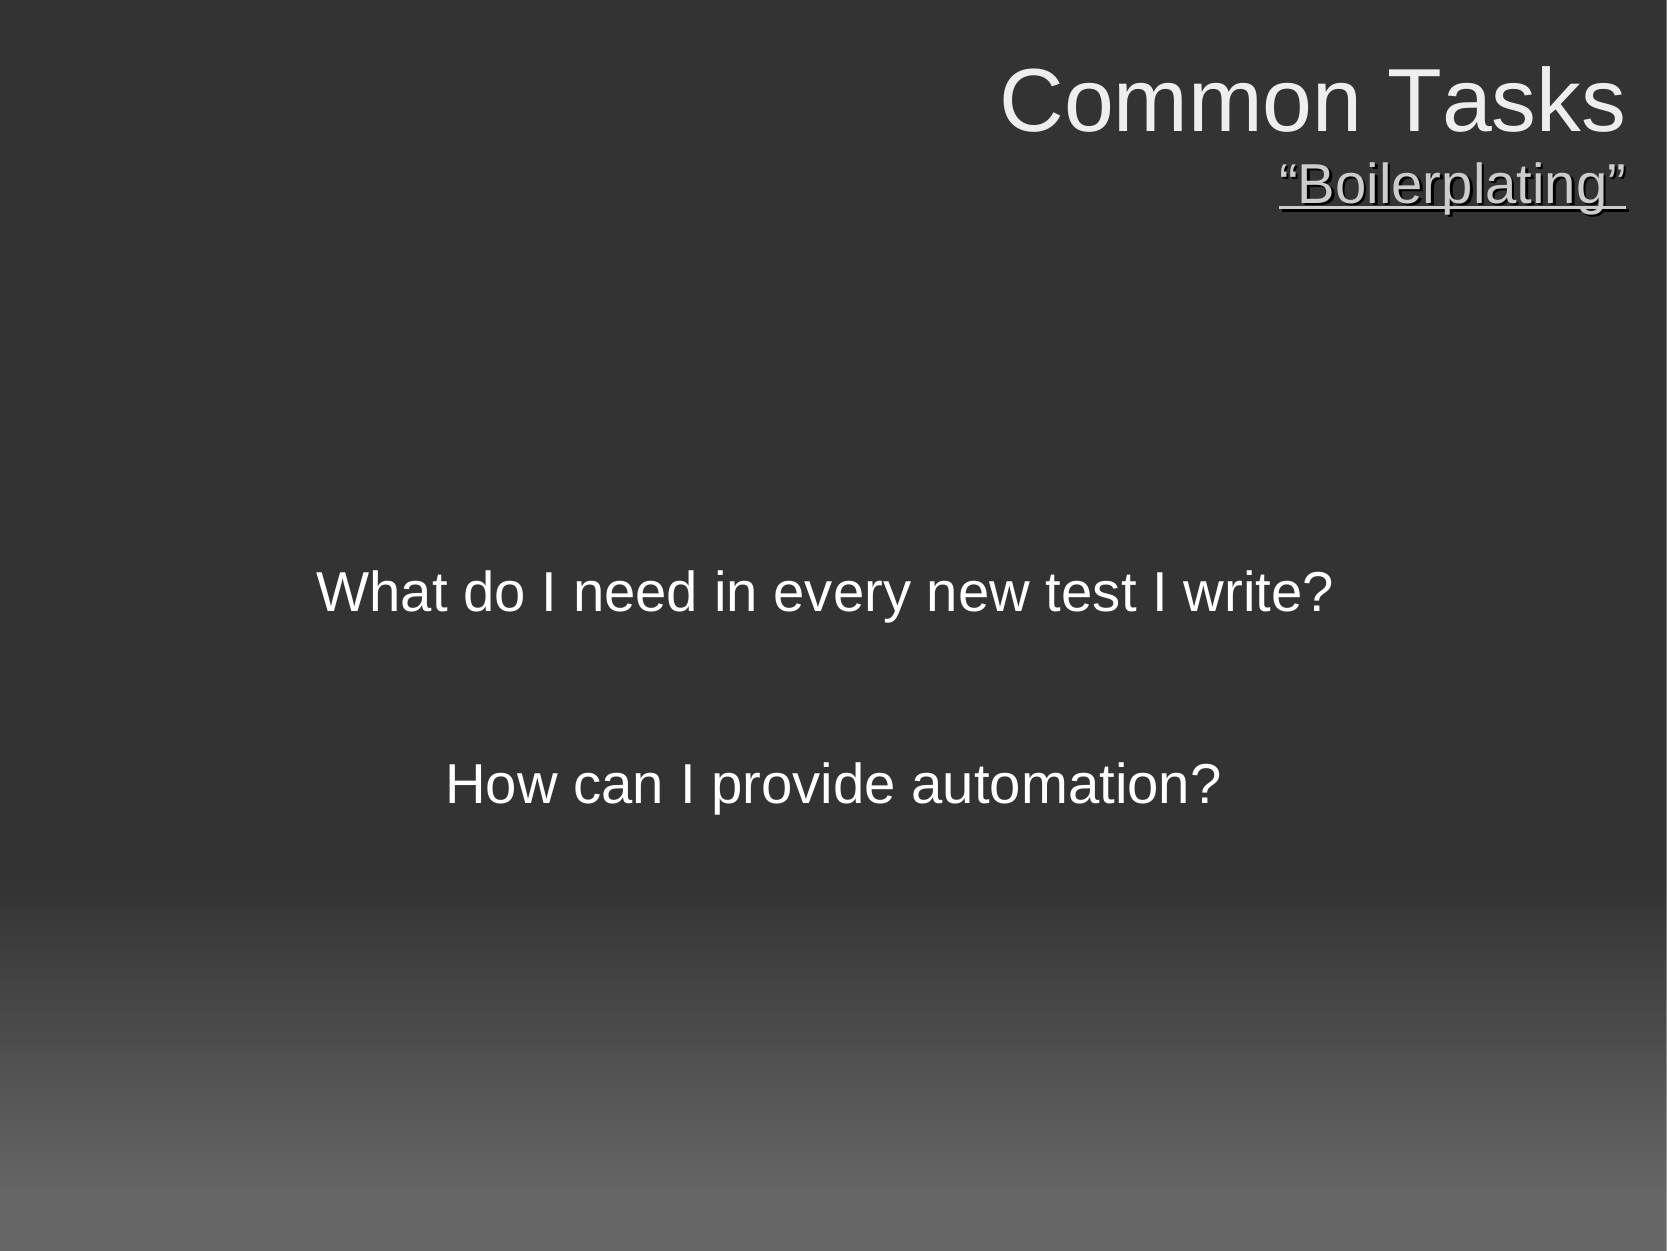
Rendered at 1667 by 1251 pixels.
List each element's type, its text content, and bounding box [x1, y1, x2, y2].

picture [0, 0, 1667, 1251]
title Common Tasks “Boilerplating” [40, 50, 1627, 217]
list What do I need in every new test I write? How can I provide automation? [40, 300, 1627, 1201]
